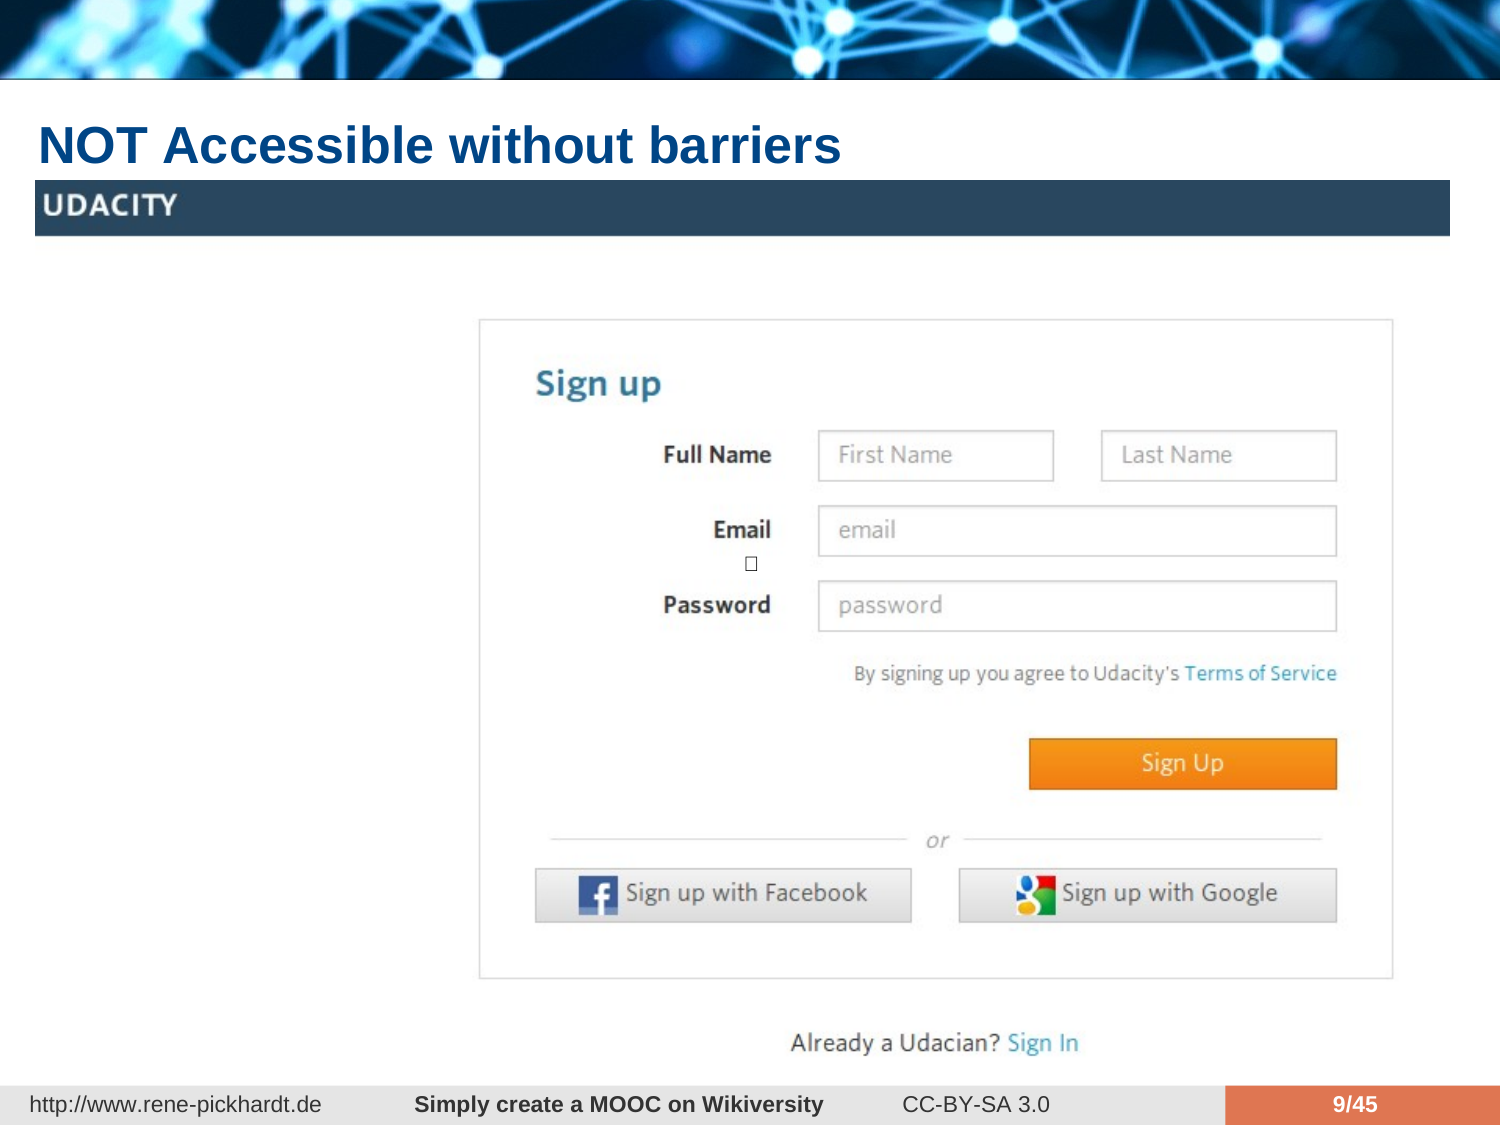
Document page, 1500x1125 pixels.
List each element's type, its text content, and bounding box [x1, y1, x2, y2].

picture [35, 180, 1450, 1078]
title NOT Accessible without barriers [23, 112, 1500, 187]
text_box  [728, 543, 780, 583]
picture [0, 0, 1500, 80]
